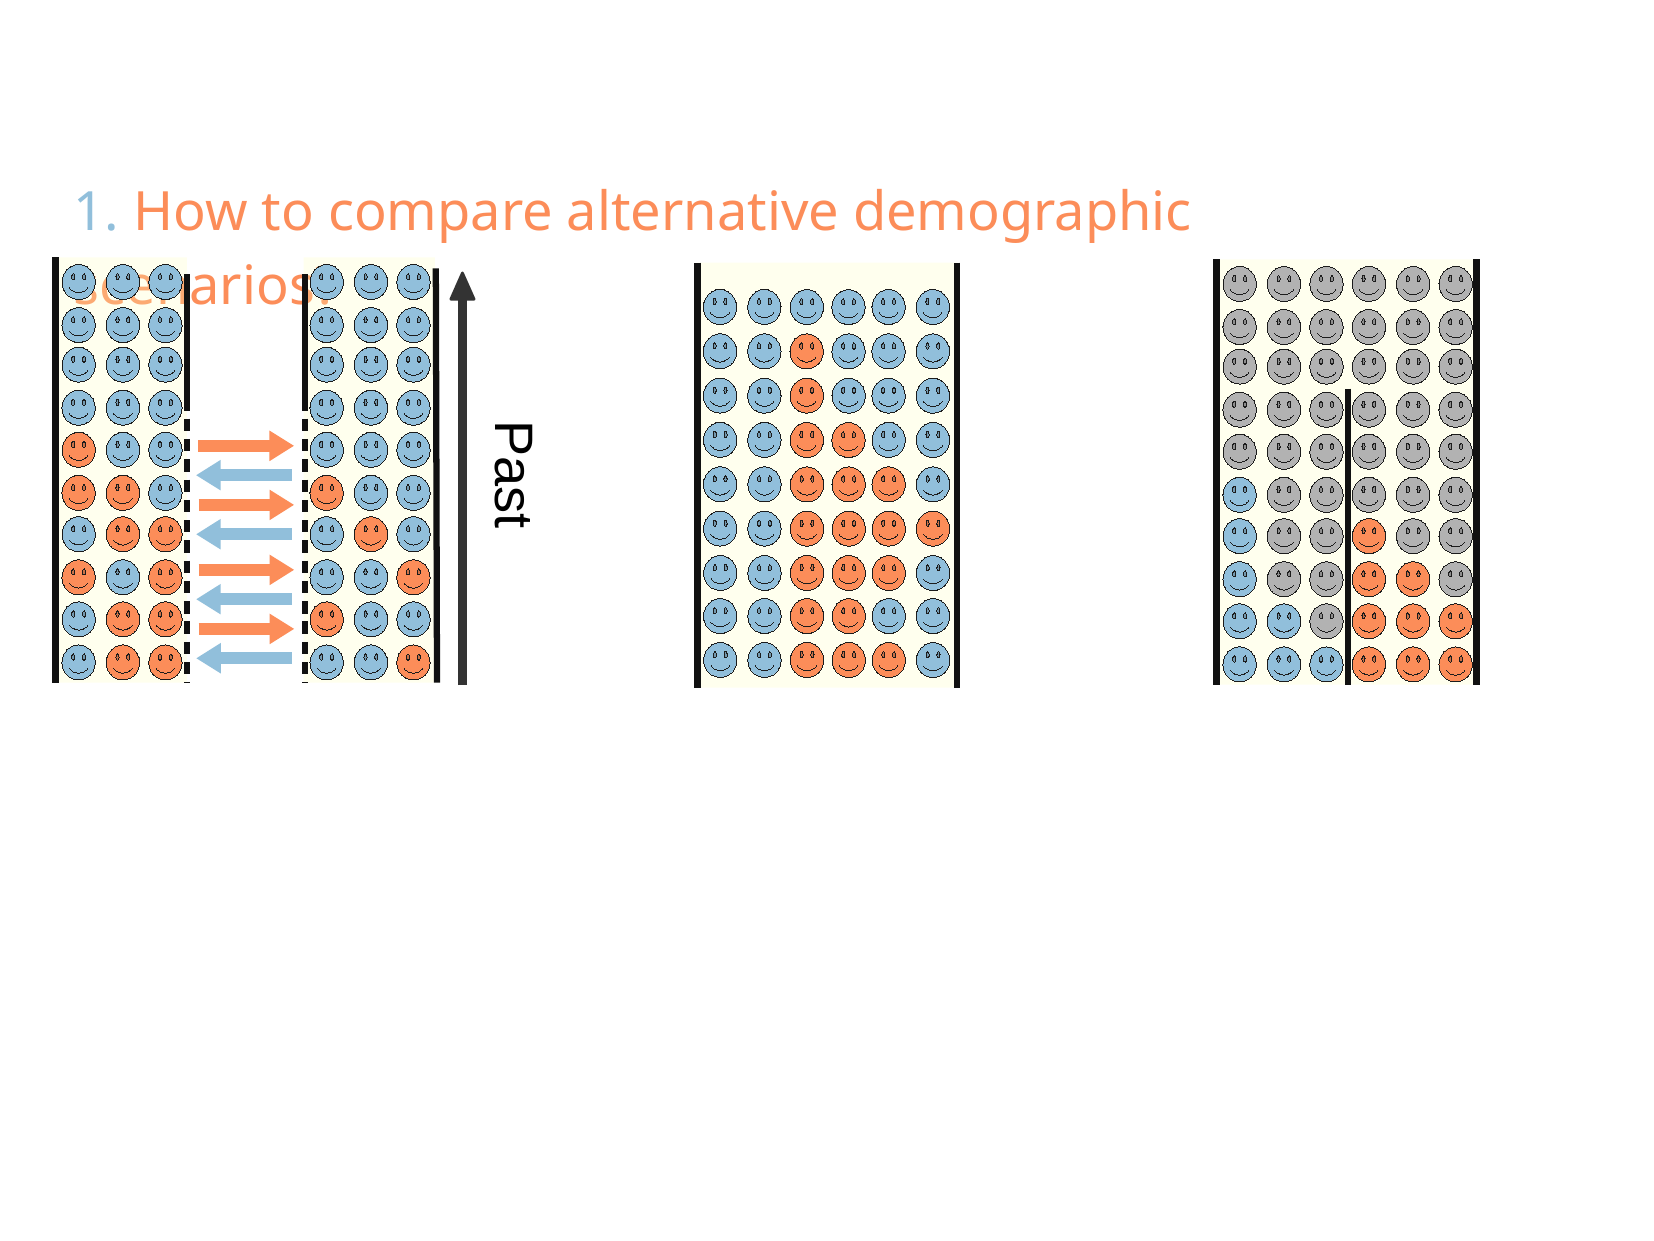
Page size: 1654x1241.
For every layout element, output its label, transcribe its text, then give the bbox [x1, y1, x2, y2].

text_box 1. How to compare alternative demographic scenarios? [59, 165, 1477, 302]
text_box Past [476, 405, 552, 544]
text_box [59, 257, 187, 683]
text_box [303, 257, 435, 683]
text_box [1220, 259, 1473, 685]
text_box [701, 262, 957, 688]
